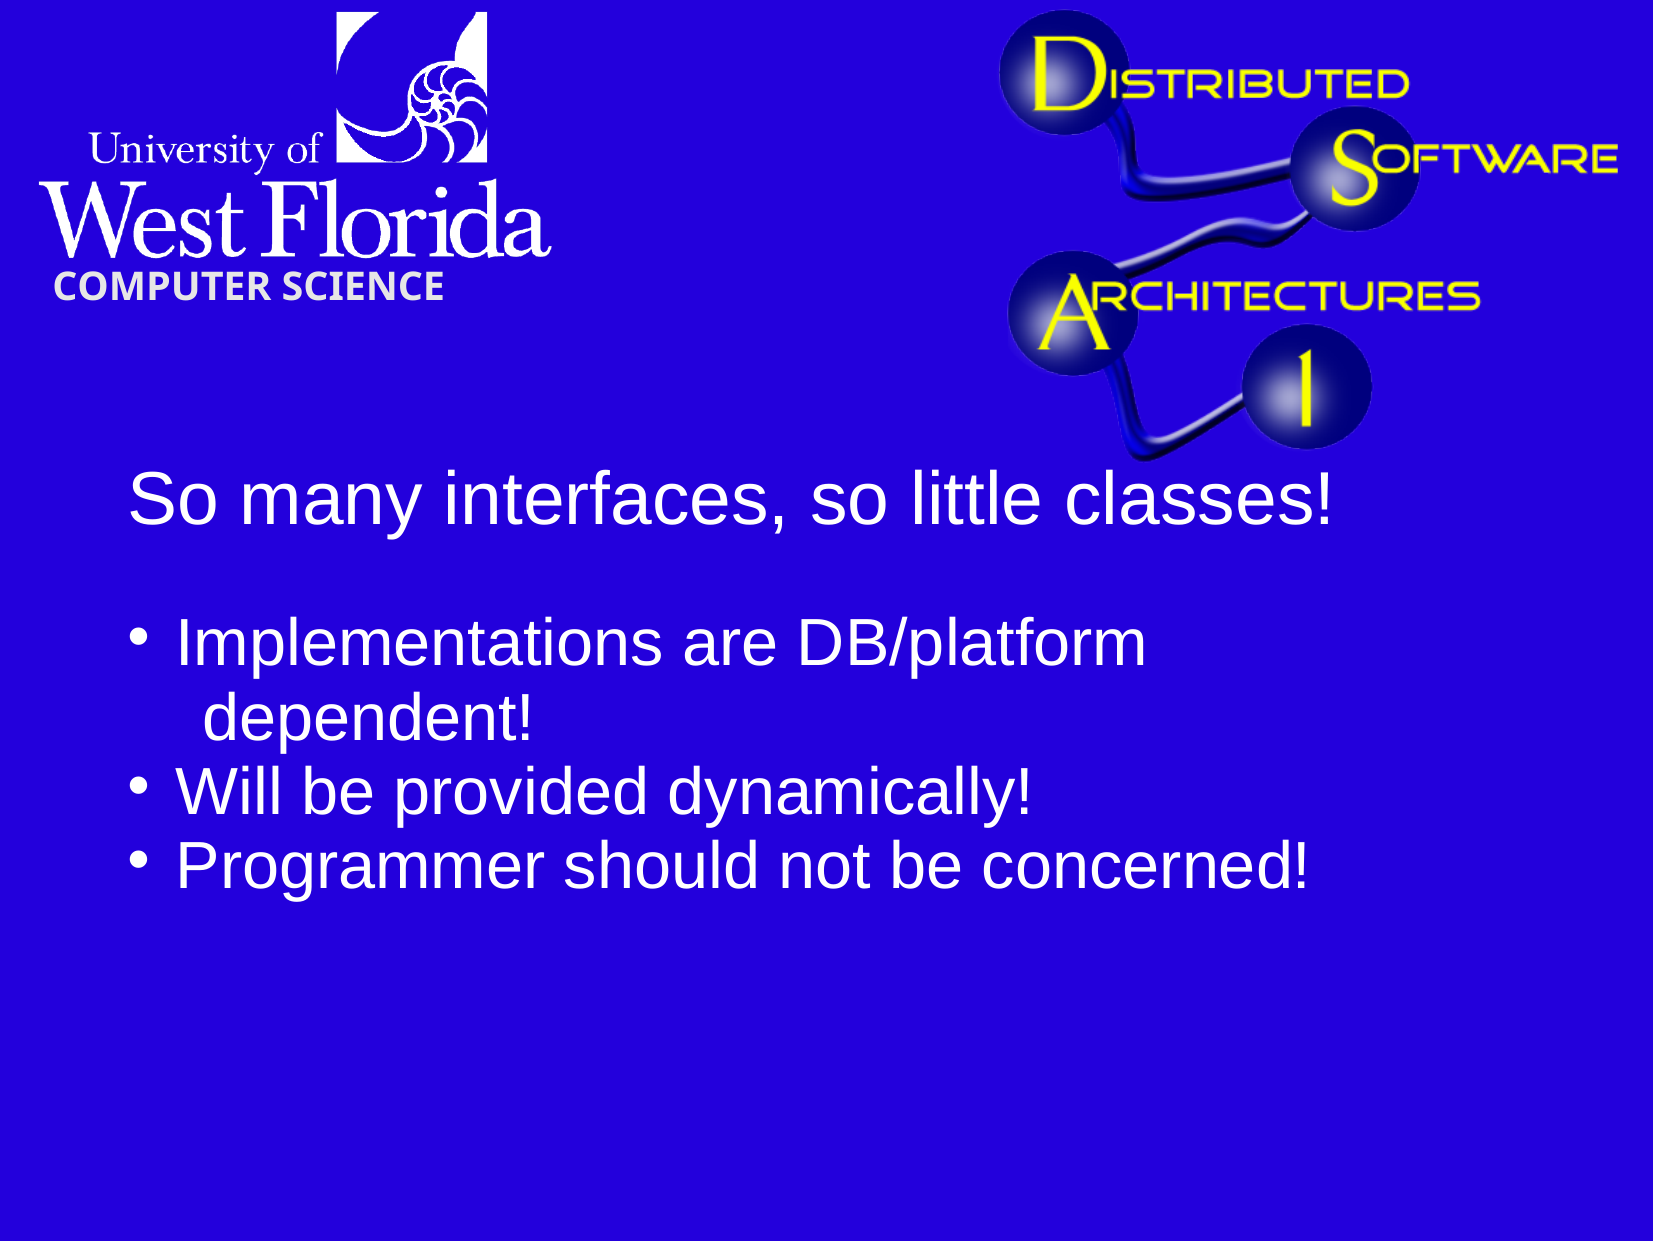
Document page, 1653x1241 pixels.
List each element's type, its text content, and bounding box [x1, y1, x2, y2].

picture [910, 0, 1653, 506]
text_box COMPUTER SCIENCE [37, 262, 563, 316]
text_box So many interfaces, so little classes! Implementations are DB/platform dependent! Will be provided dynamically! Programmer should not be concerned! [112, 450, 1426, 801]
picture [37, 0, 559, 262]
